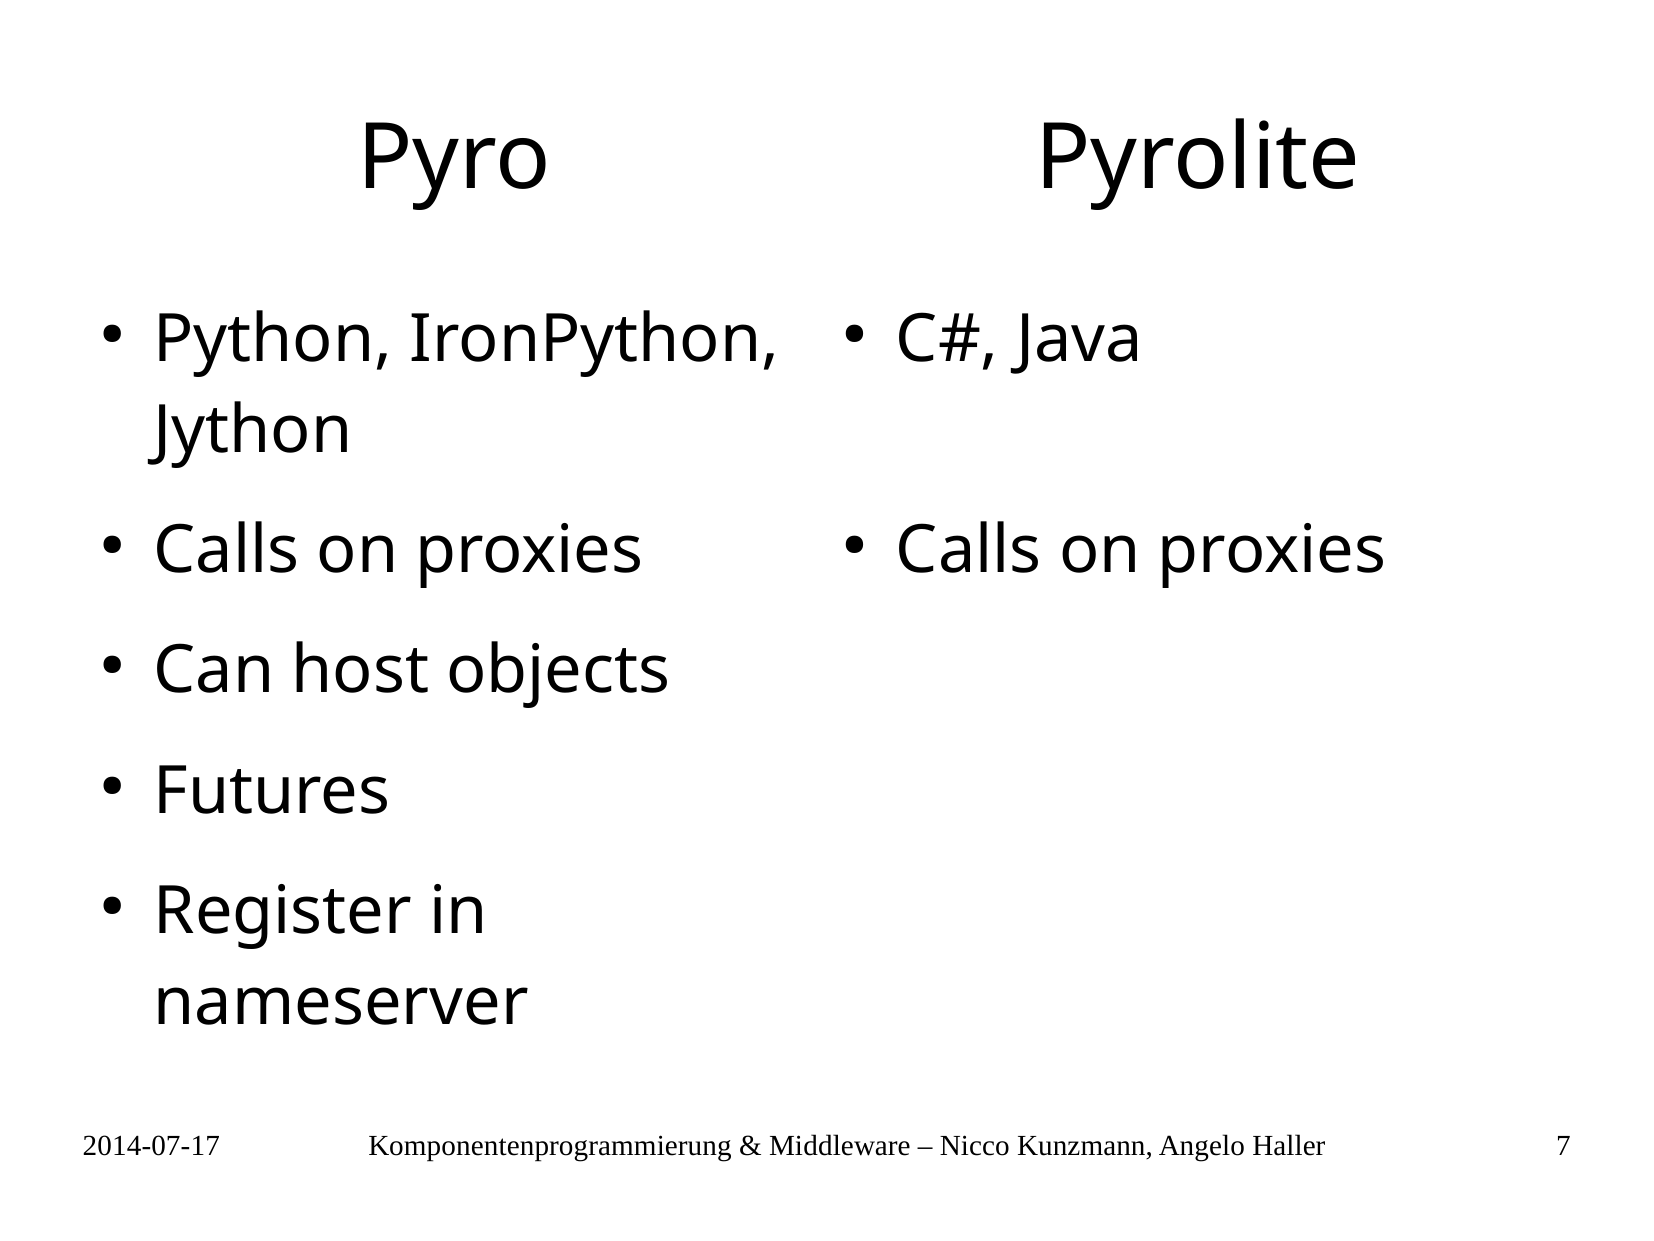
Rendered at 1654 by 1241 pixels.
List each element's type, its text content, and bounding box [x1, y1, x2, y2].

list Python, IronPython, Jython Calls on proxies Can host objects Futures Register in nameserver [82, 290, 826, 1010]
title Pyrolite [825, 49, 1571, 257]
title Pyro [82, 49, 825, 257]
list C#, Java Calls on proxies [826, 290, 1571, 1010]
